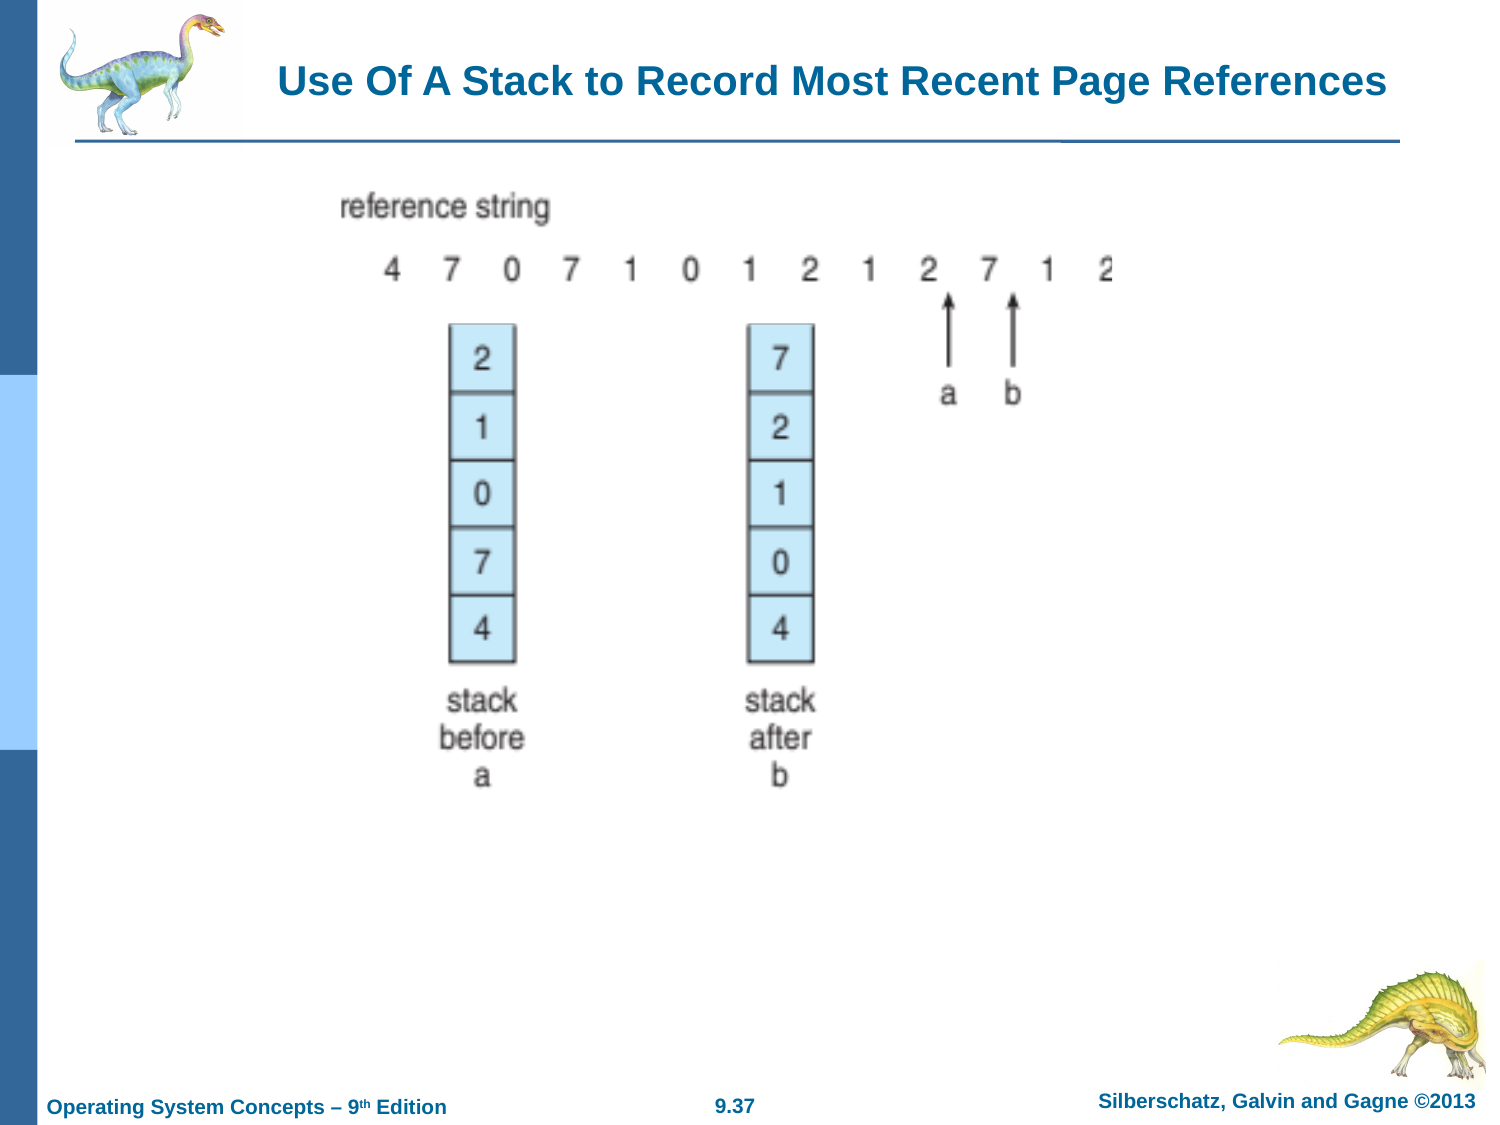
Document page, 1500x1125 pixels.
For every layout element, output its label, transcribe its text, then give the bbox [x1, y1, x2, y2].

picture [340, 187, 1113, 790]
picture [1275, 959, 1486, 1090]
title Use Of A Stack to Record Most Recent Page References [207, 16, 1459, 112]
picture [46, 0, 243, 149]
